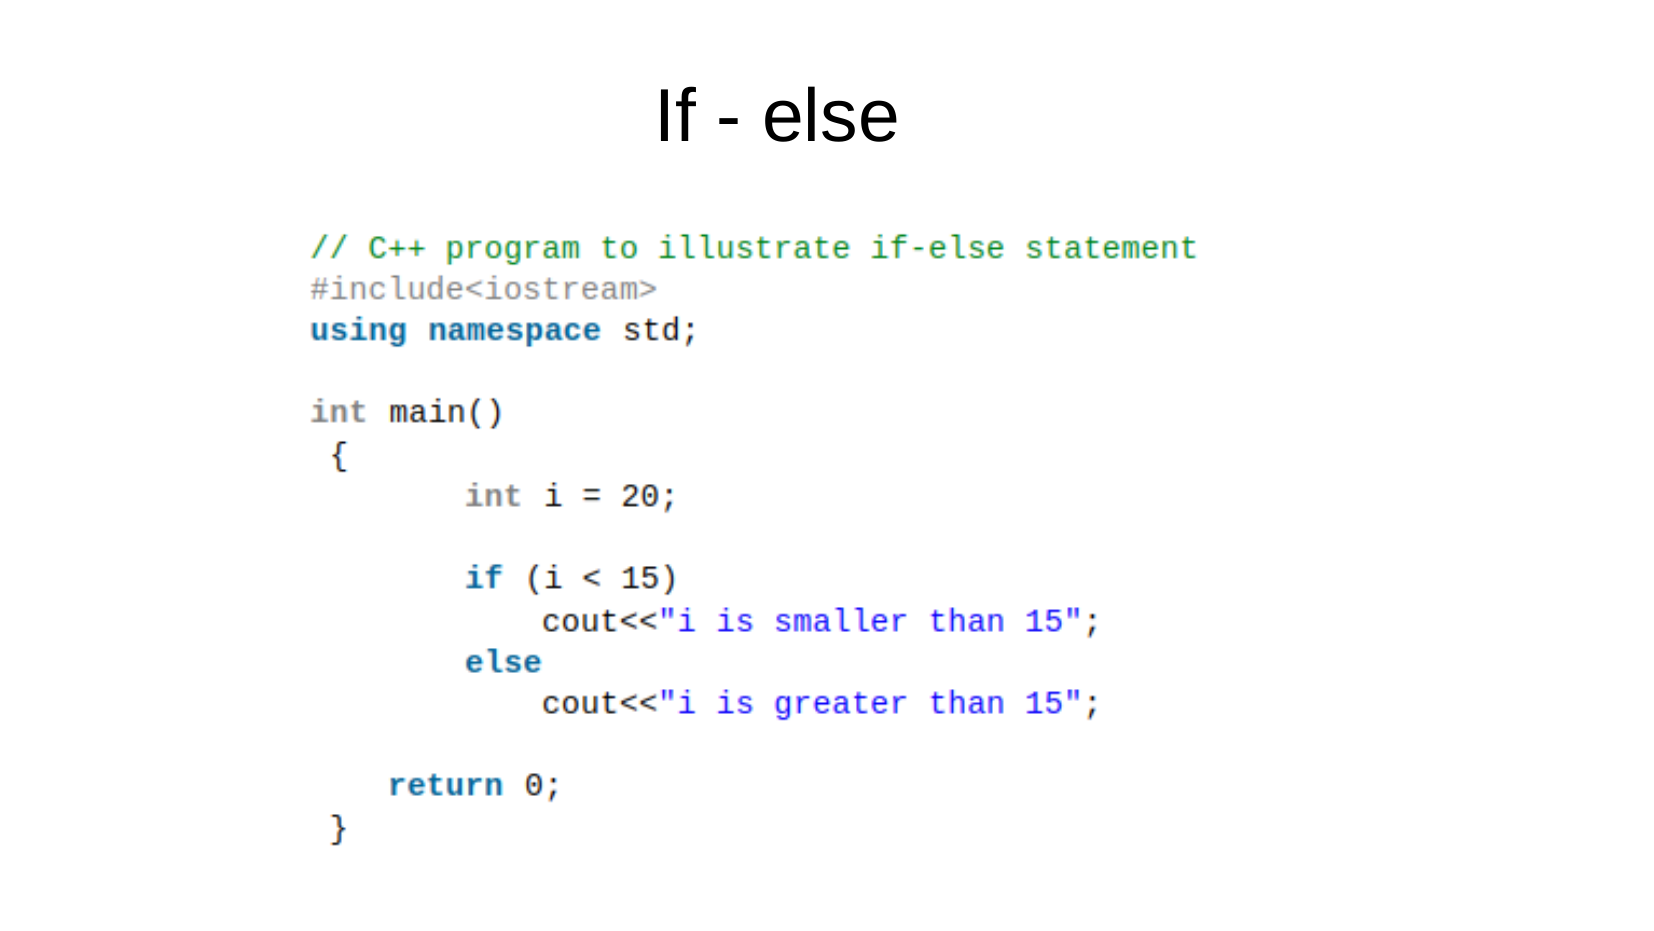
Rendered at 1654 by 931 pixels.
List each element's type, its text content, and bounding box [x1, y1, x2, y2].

picture [303, 194, 1366, 880]
text_box If - else [639, 66, 916, 166]
